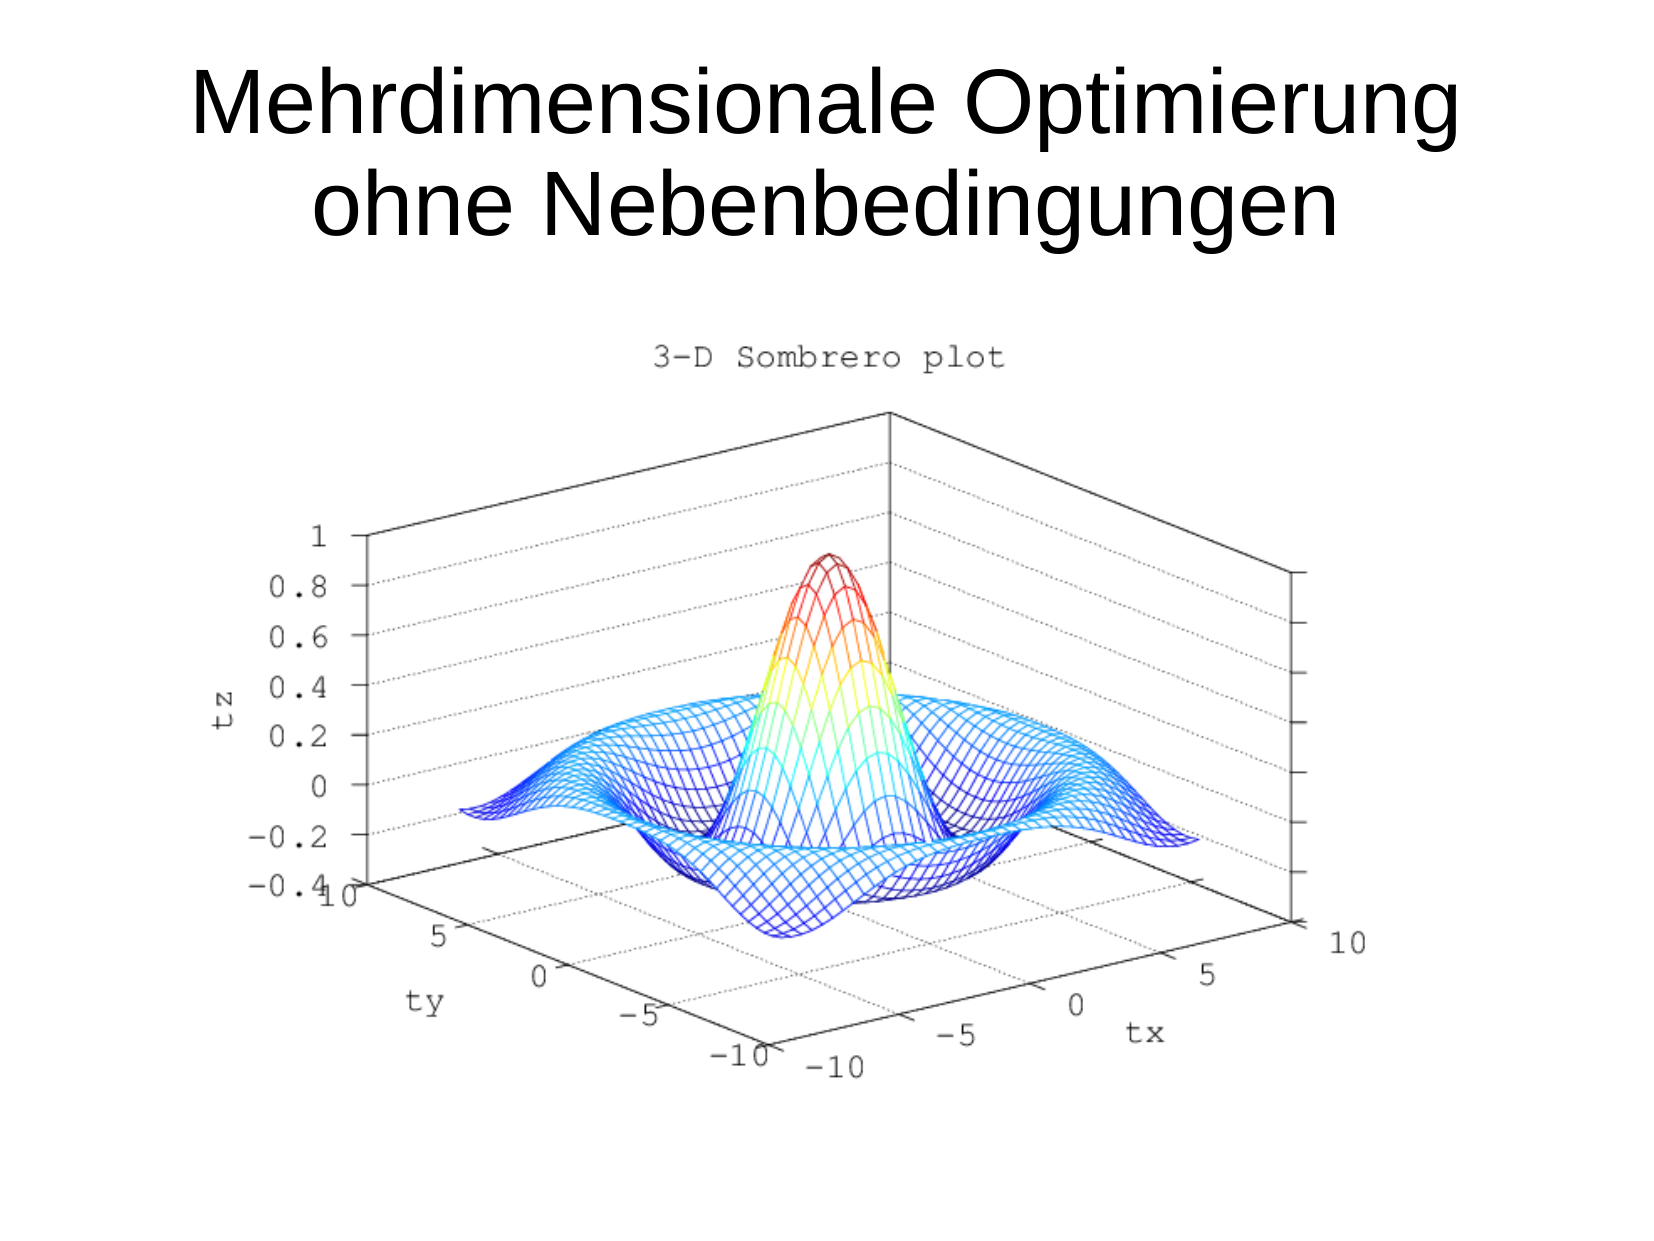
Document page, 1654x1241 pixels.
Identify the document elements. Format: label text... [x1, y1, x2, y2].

picture [200, 288, 1459, 1170]
title Mehrdimensionale Optimierung ohne Nebenbedingungen [82, 49, 1571, 257]
